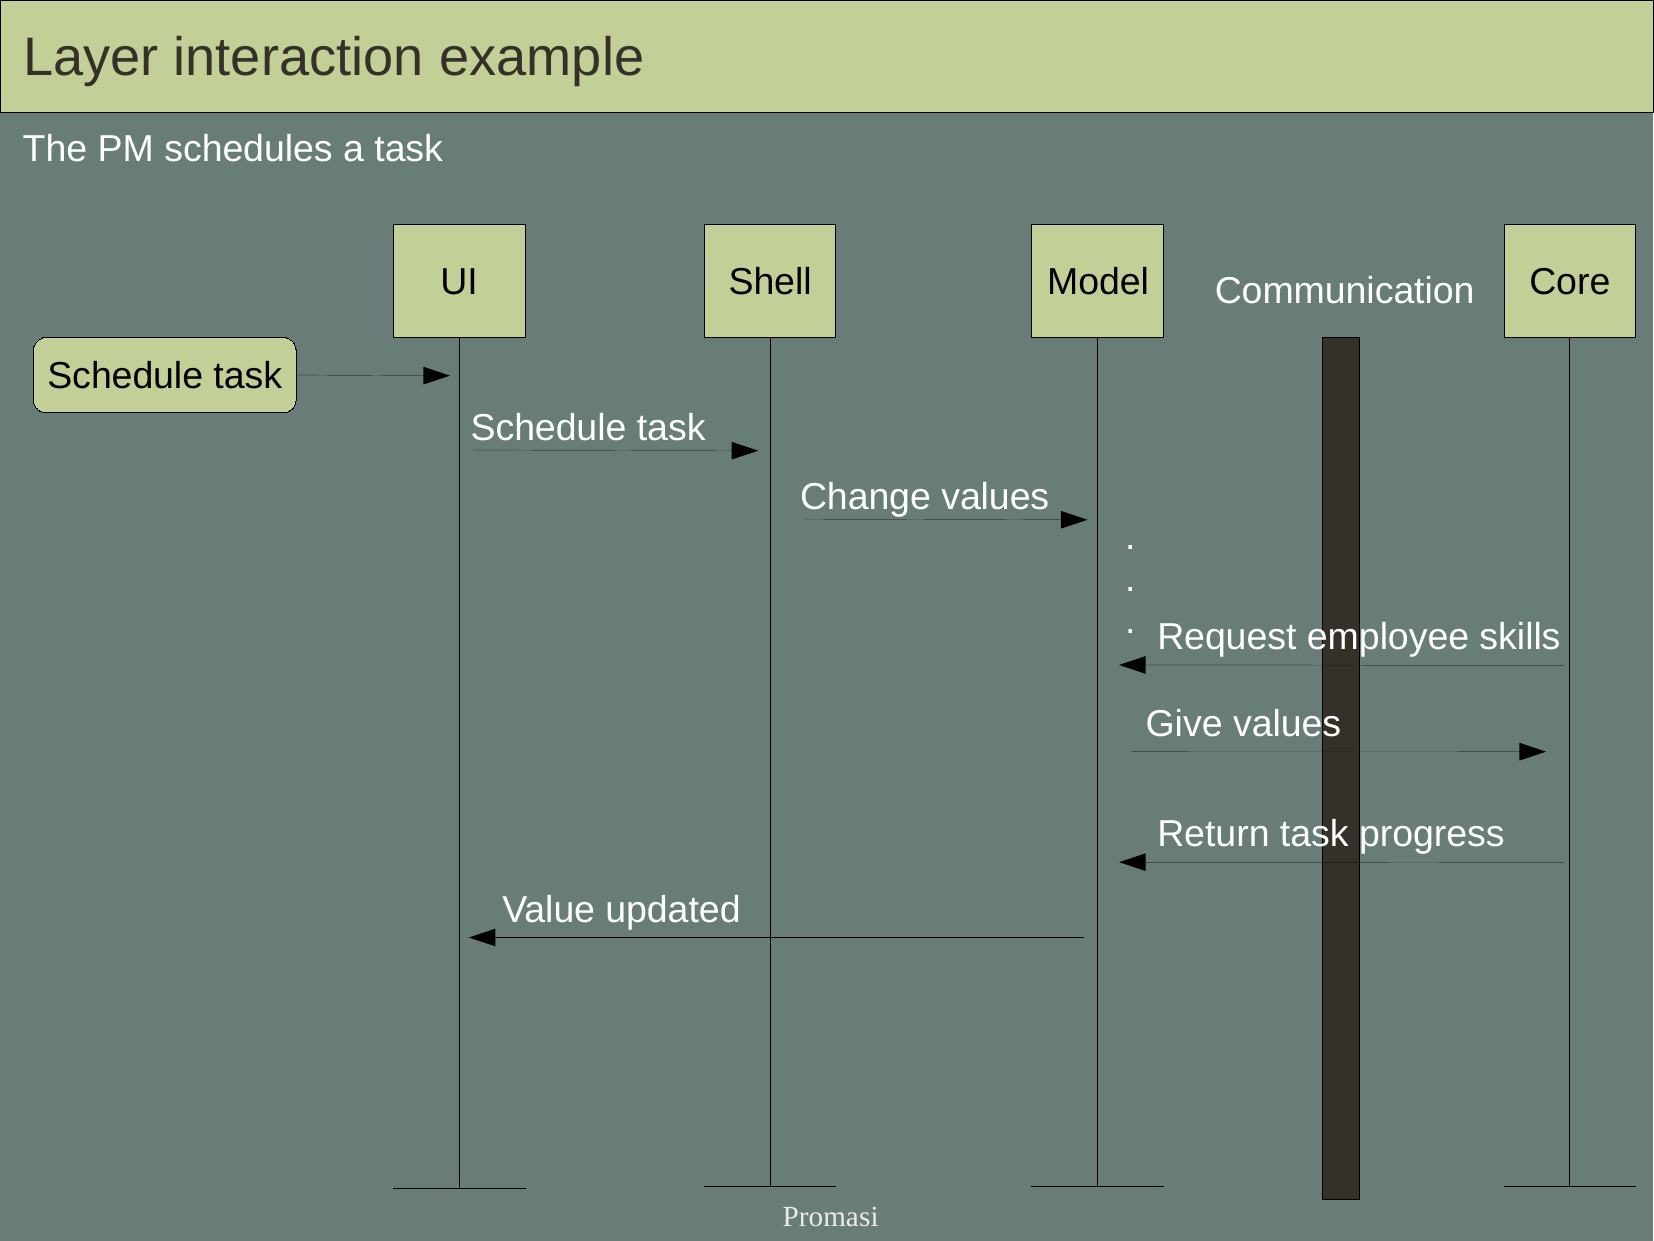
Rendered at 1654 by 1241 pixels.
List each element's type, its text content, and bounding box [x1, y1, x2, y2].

text_box Core [1504, 224, 1636, 338]
text_box Request employee skills [1142, 608, 1576, 665]
text_box Shell [704, 224, 836, 338]
text_box [1322, 666, 1360, 751]
text_box Give values [1130, 694, 1357, 752]
text_box . . . [1110, 508, 1151, 650]
text_box Value updated [487, 880, 756, 938]
text_box UI [393, 224, 526, 338]
text_box Model [1031, 224, 1164, 338]
text_box Return task progress [1142, 805, 1520, 863]
text_box [1322, 863, 1360, 1200]
text_box [1322, 337, 1360, 608]
text_box Communication [1200, 262, 1490, 320]
text_box Schedule task [455, 399, 721, 456]
text_box The PM schedules a task [7, 120, 983, 178]
text_box Schedule task [33, 337, 297, 413]
title Layer interaction example [8, 19, 863, 95]
text_box [1322, 752, 1360, 805]
text_box Change values [785, 468, 1065, 526]
